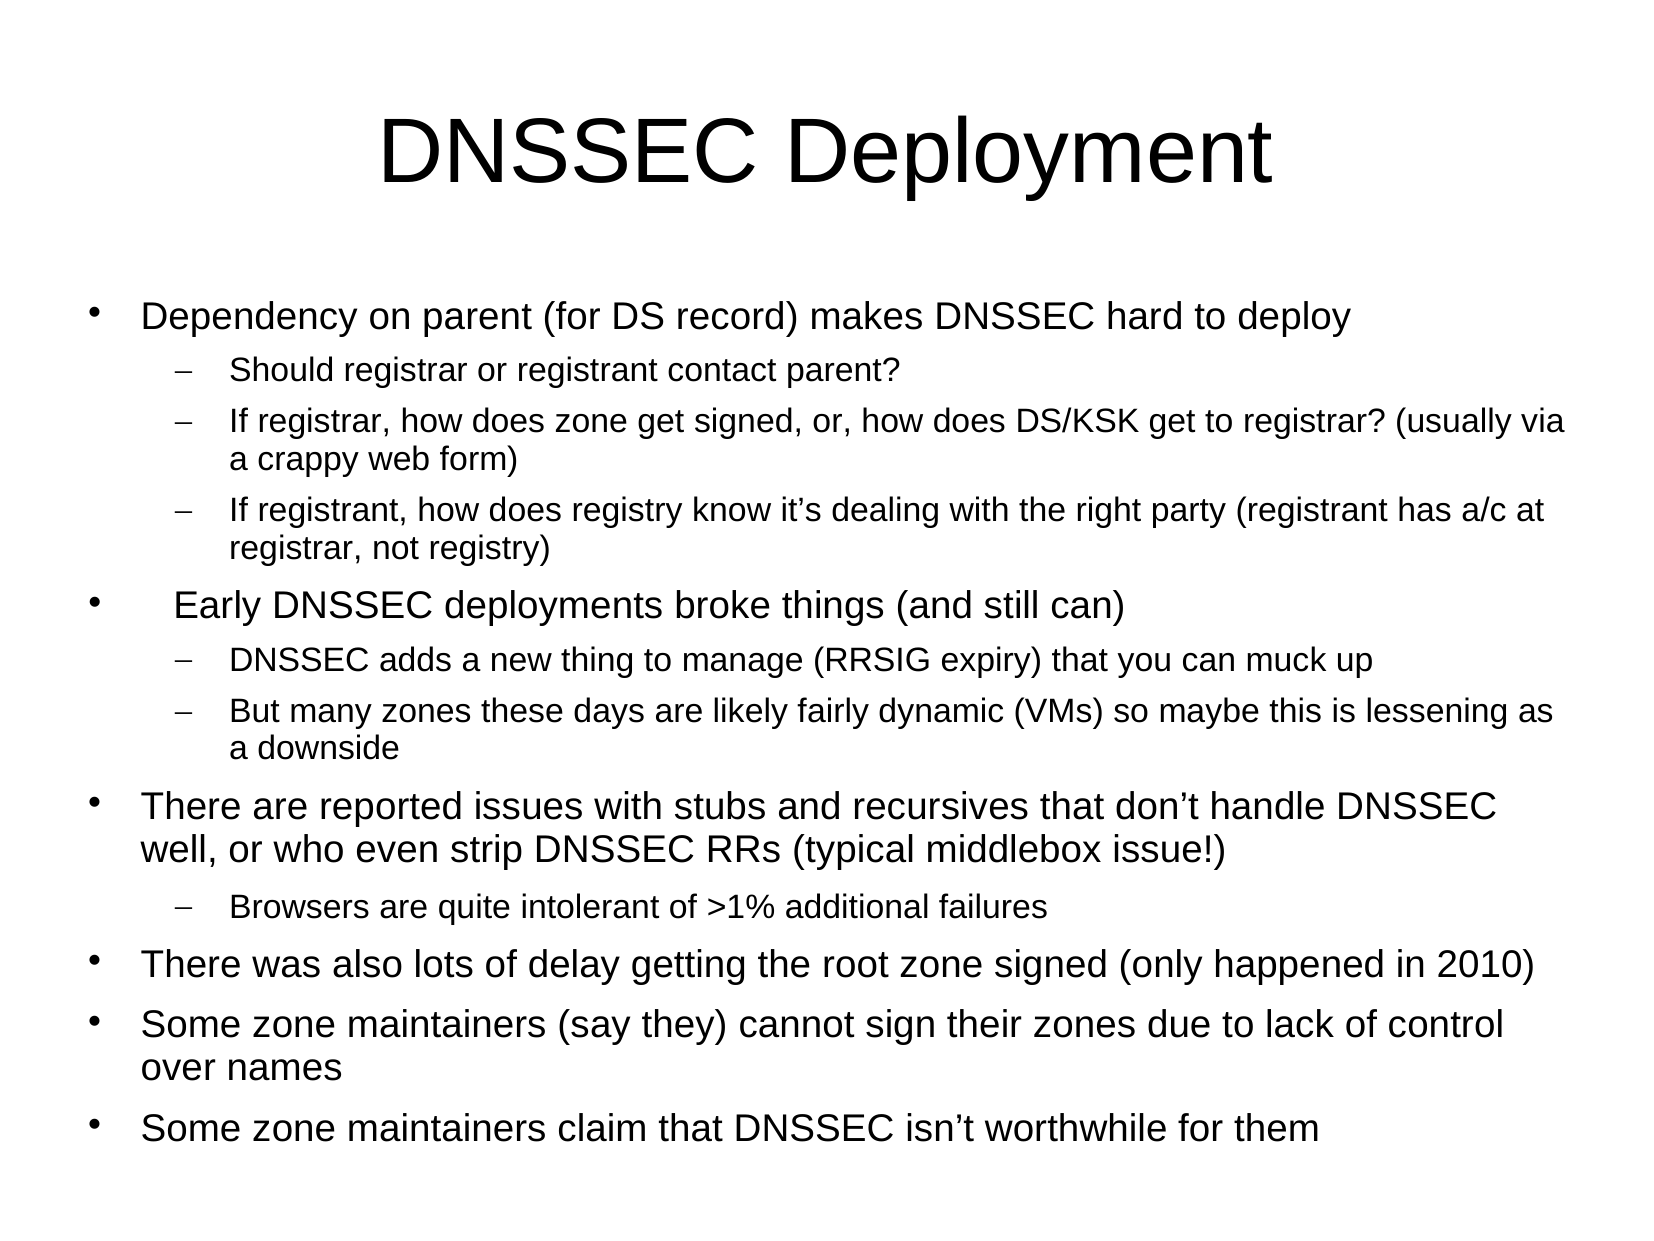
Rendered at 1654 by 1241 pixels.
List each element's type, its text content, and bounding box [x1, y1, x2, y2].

list Dependency on parent (for DS record) makes DNSSEC hard to deploy Should registrar or registrant contact parent? If registrar, how does zone get signed, or, how does DS/KSK get to registrar? (usually via a crappy web form) If registrant, how does registry know it’s dealing with the right party (registrant has a/c at registrar, not registry) Early DNSSEC deployments broke things (and still can) DNSSEC adds a new thing to manage (RRSIG expiry) that you can muck up But many zones these days are likely fairly dynamic (VMs) so maybe this is lessening as a downside There are reported issues with stubs and recursives that don’t handle DNSSEC well, or who even strip DNSSEC RRs (typical middlebox issue!) Browsers are quite intolerant of >1% additional failures There was also lots of delay getting the root zone signed (only happened in 2010) Some zone maintainers (say they) cannot sign their zones due to lack of control over names Some zone maintainers claim that DNSSEC isn’t worthwhile for them [88, 290, 1575, 1162]
title DNSSEC Deployment [82, 49, 1570, 256]
